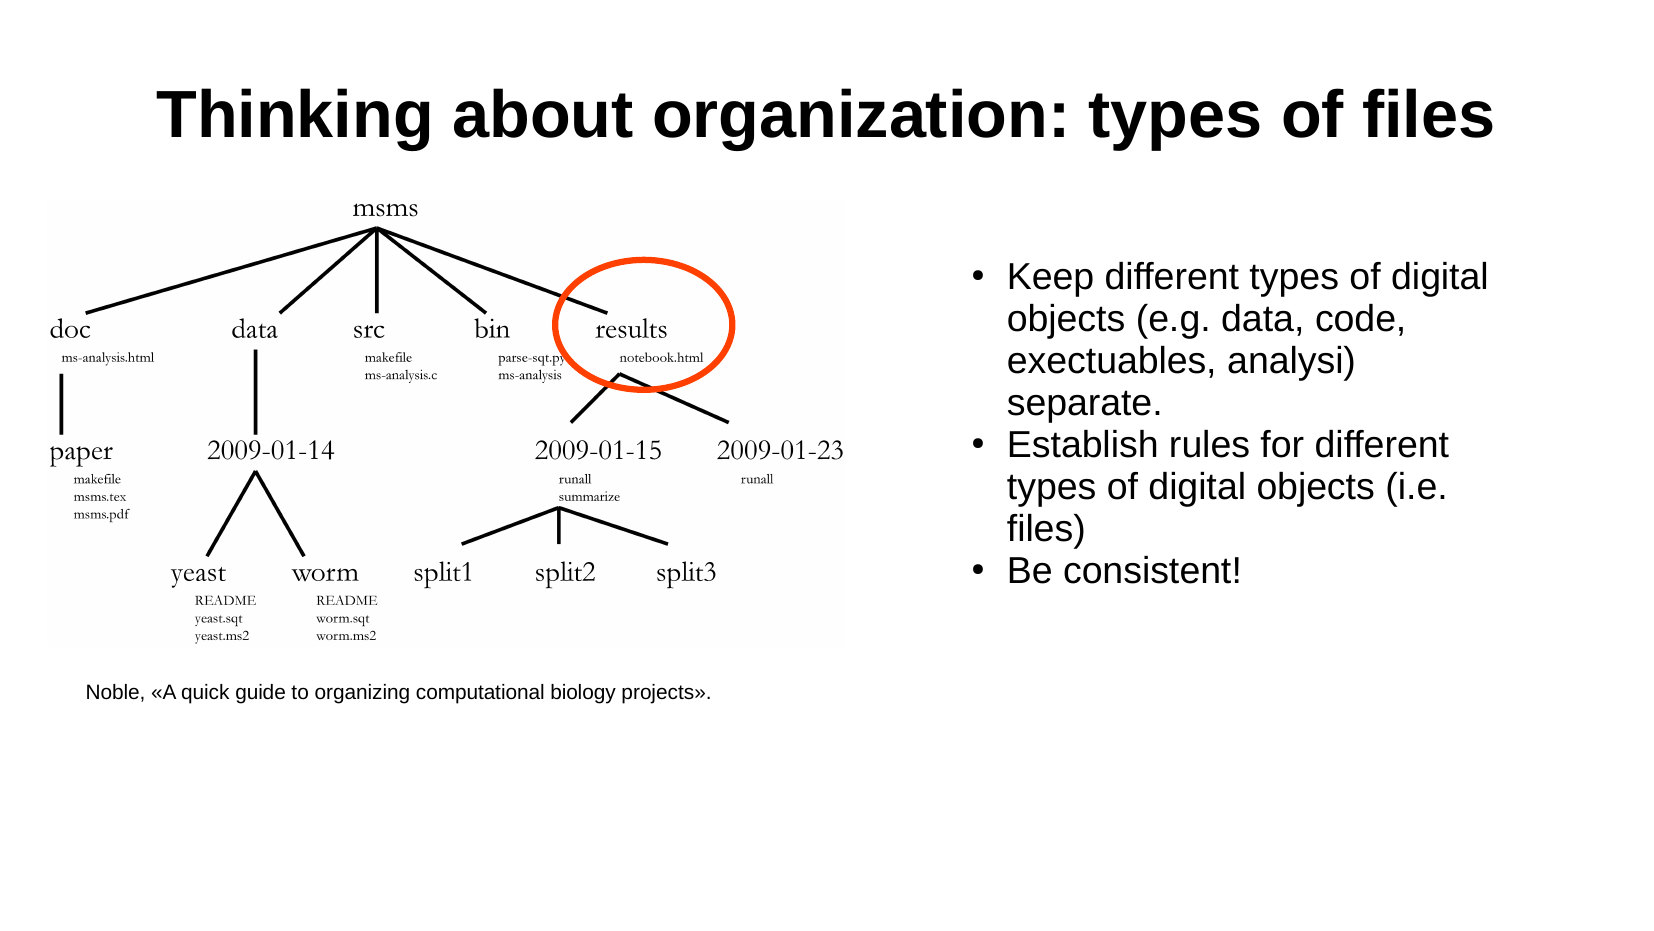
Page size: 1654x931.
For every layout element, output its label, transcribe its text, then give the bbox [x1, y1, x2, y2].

text_box Keep different types of digital objects (e.g. data, code, exectuables, analysi) separate. Establish rules for different types of digital objects (i.e. files) Be consistent! [956, 248, 1536, 599]
title Thinking about organization: types of files [82, 37, 1571, 193]
picture [47, 200, 846, 647]
text_box Noble, «A quick guide to organizing computational biology projects». [70, 673, 727, 712]
